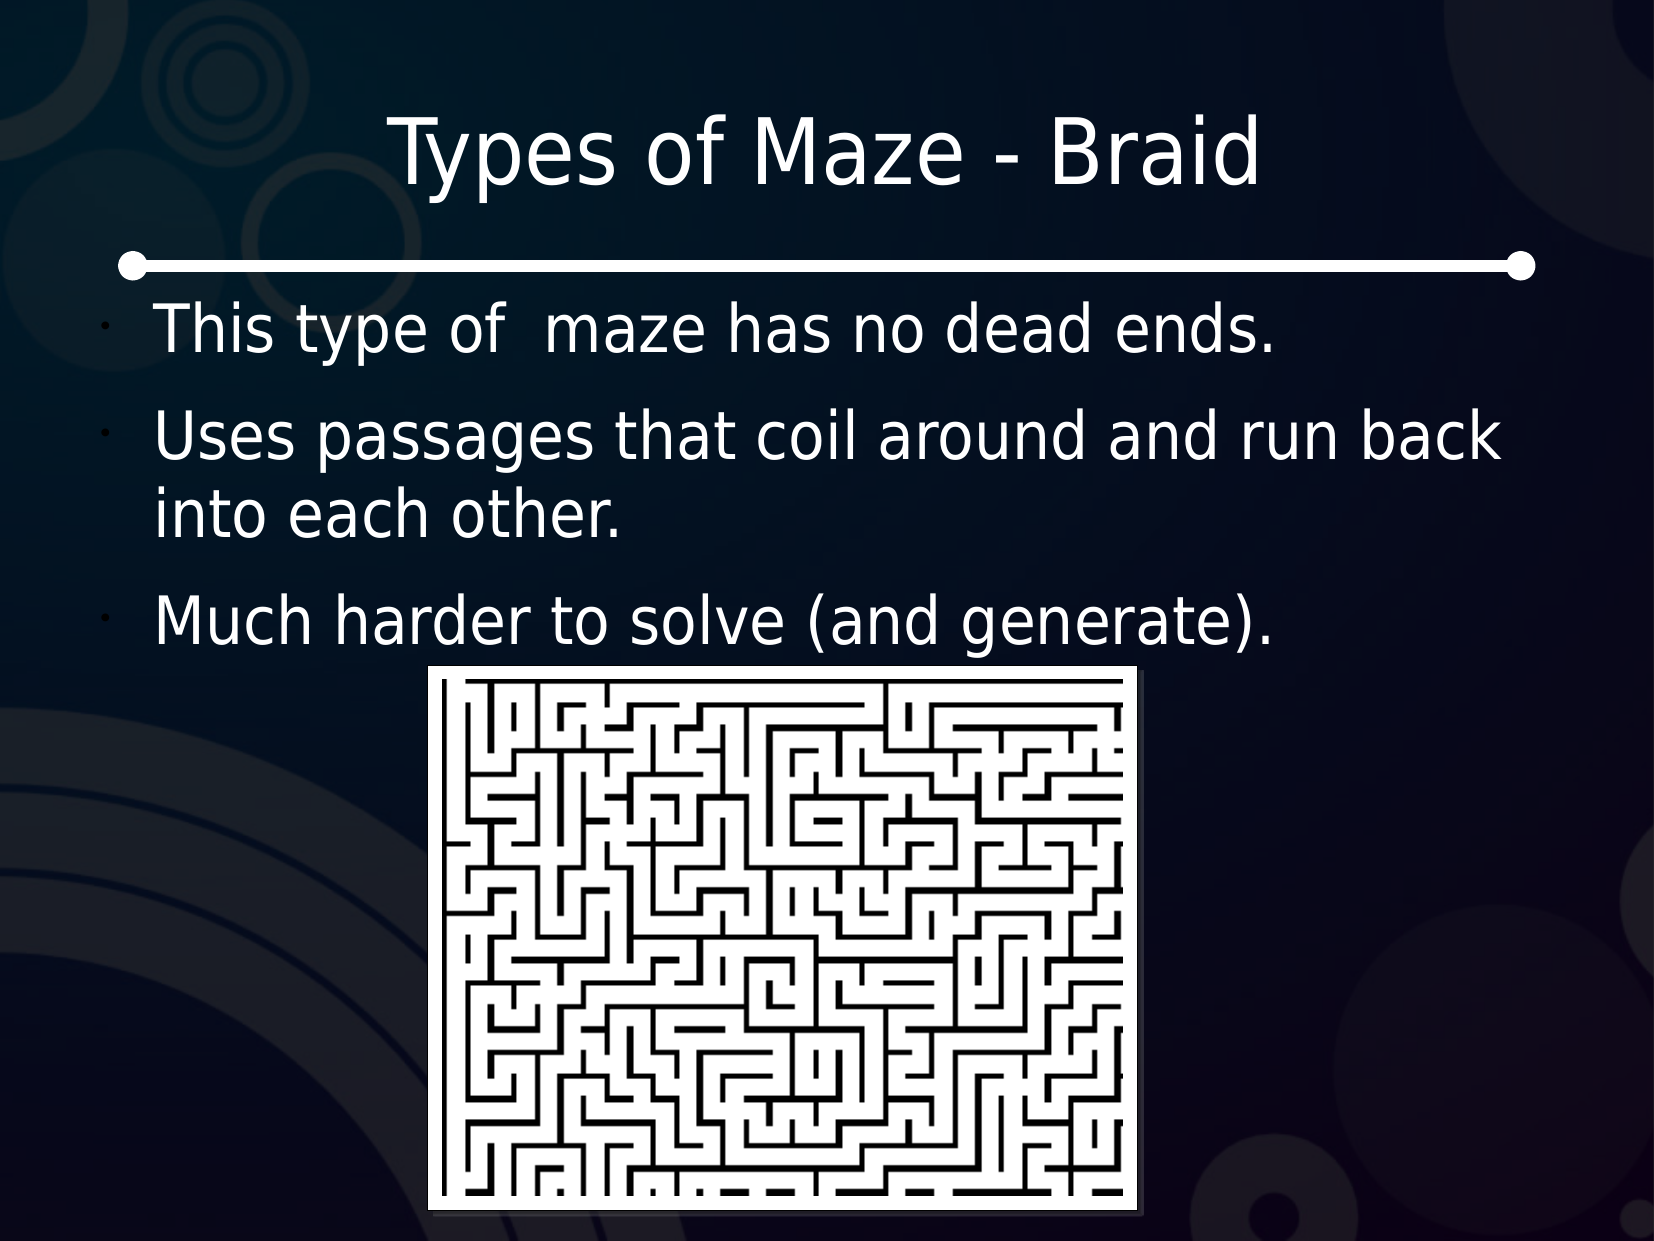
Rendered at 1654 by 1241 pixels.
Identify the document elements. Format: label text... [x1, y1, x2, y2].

picture [0, 0, 1654, 1241]
text_box [427, 1094, 1138, 1211]
title Types of Maze - Braid [82, 56, 1571, 250]
list This type of maze has no dead ends. Uses passages that coil around and run back into each other. Much harder to solve (and generate). [82, 290, 1571, 1094]
